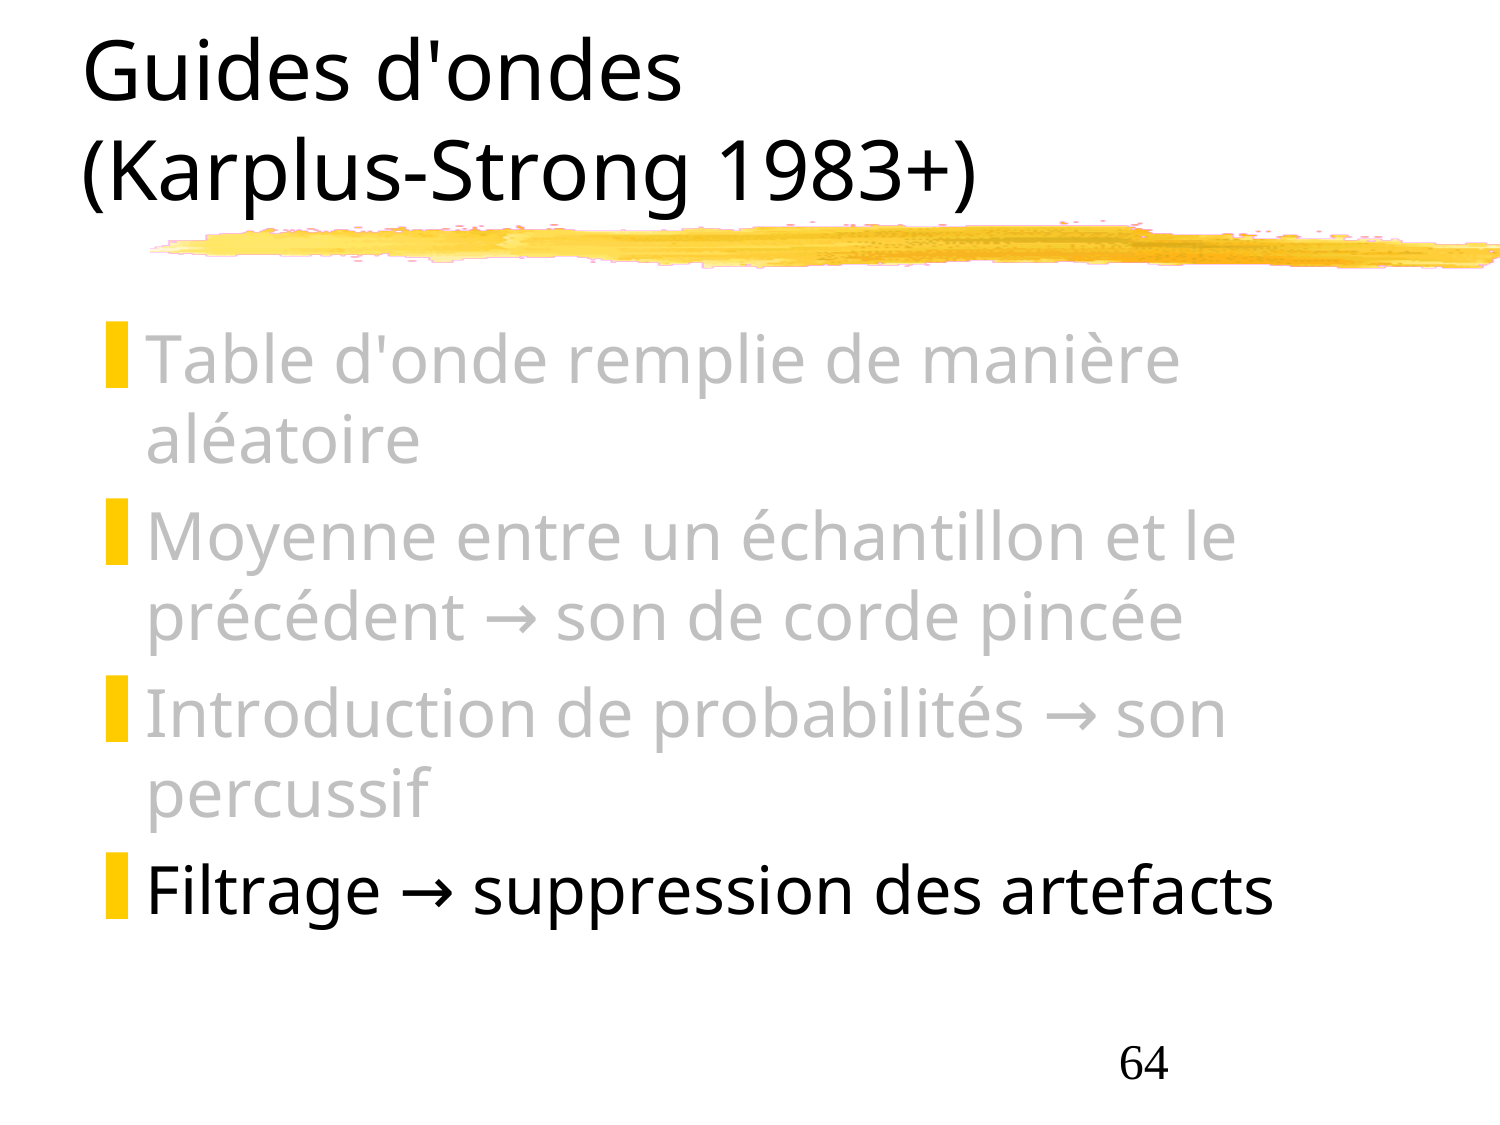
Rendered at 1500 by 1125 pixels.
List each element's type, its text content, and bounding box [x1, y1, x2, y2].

list Table d'onde remplie de manière aléatoire Moyenne entre un échantillon et le précédent → son de corde pincée Introduction de probabilités → son percussif Filtrage → suppression des artefacts [74, 309, 1417, 1052]
title Guides d'ondes (Karplus-Strong 1983+) [66, 8, 1342, 225]
picture [150, 215, 1500, 279]
